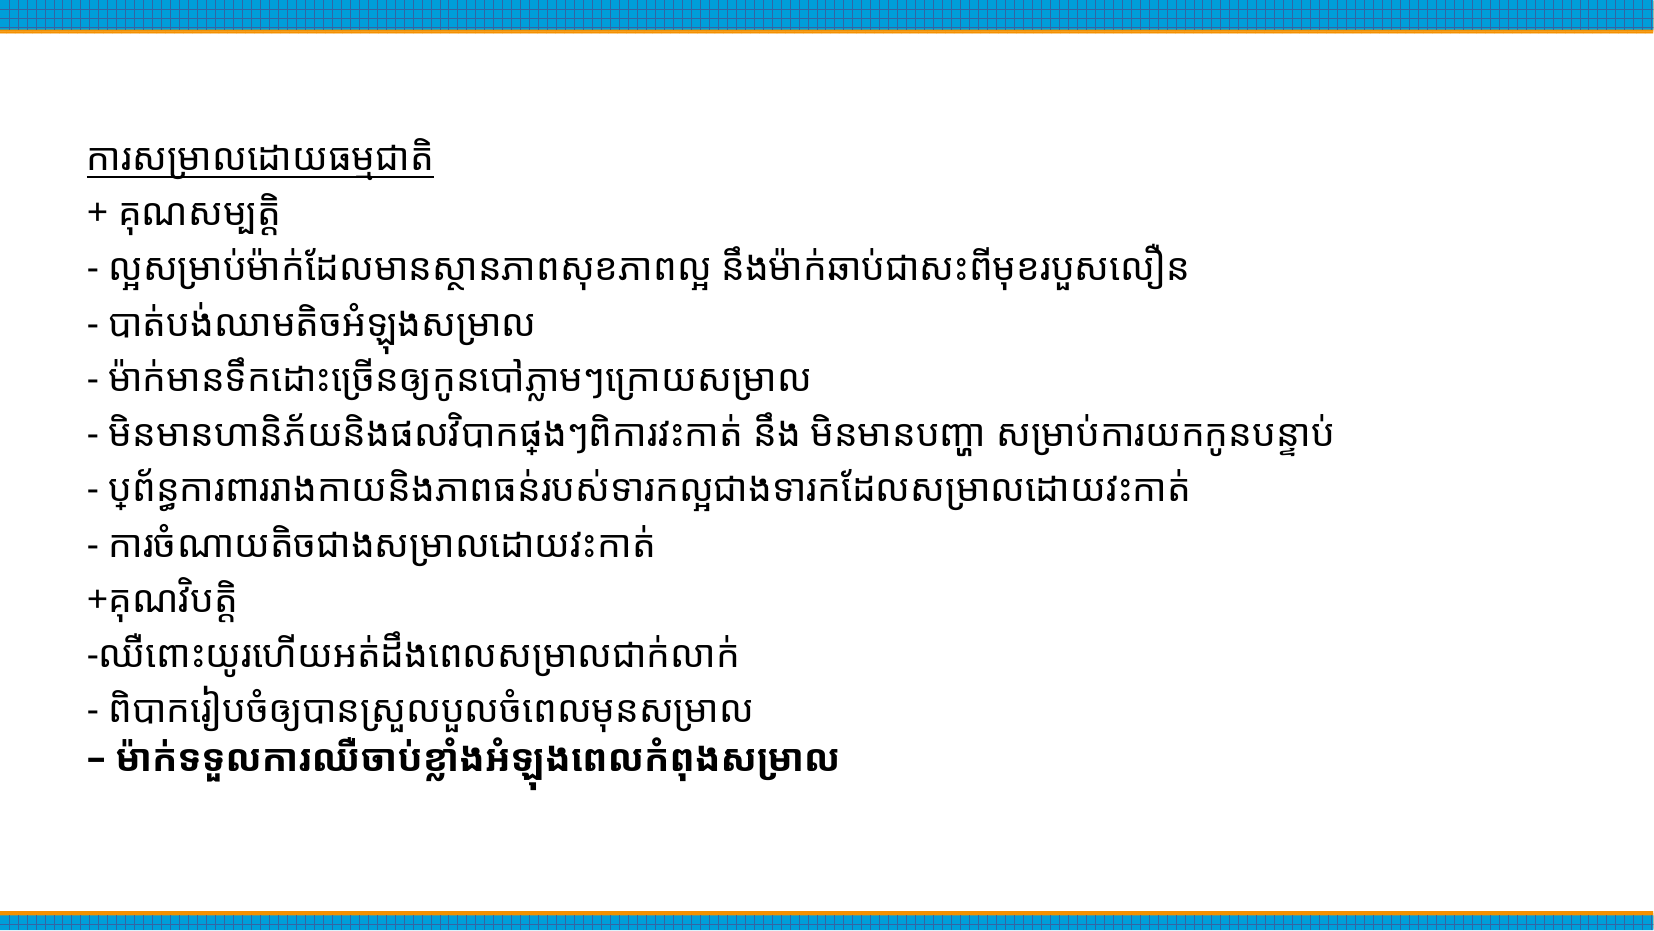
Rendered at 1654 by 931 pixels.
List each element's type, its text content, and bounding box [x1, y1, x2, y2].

text_box ការសម្រាលដោយធម្មជាតិ + គុណសម្បត្តិ - ល្អសម្រាប់ម៉ាក់ដែលមានស្ថានភាពសុខភាពល្អ នឹងម៉ាក់ឆាប់ជាសះពីមុខរបួសលឿន - បាត់បង់ឈាមតិចអំឡុងសម្រាល - ម៉ាក់មានទឹកដោះច្រើនឲ្យកូនបៅភ្លាមៗក្រោយសម្រាល - មិនមានហានិភ័យនិងផលវិបាកផ្សេងៗពិការវះកាត់ នឹង មិនមានបញ្ហា សម្រាប់ការយកកូនបន្ទាប់ - ប្រព័ន្ធការពាររាងកាយនិងភាពធន់របស់ទារកល្អជាងទារកដែលសម្រាលដោយវះកាត់ - ការចំណាយតិចជាងសម្រាលដោយវះកាត់ +គុណវិបត្តិ -ឈឺពោះយូរហើយអត់ដឹងពេលសម្រាលជាក់លាក់ - ពិបាករៀបចំឲ្យបានស្រួលបួលចំពេលមុនសម្រាល – ម៉ាក់ទទួលការឈឺចាប់ខ្លាំងអំឡុងពេលកំពុងសម្រាល [80, 49, 1581, 875]
